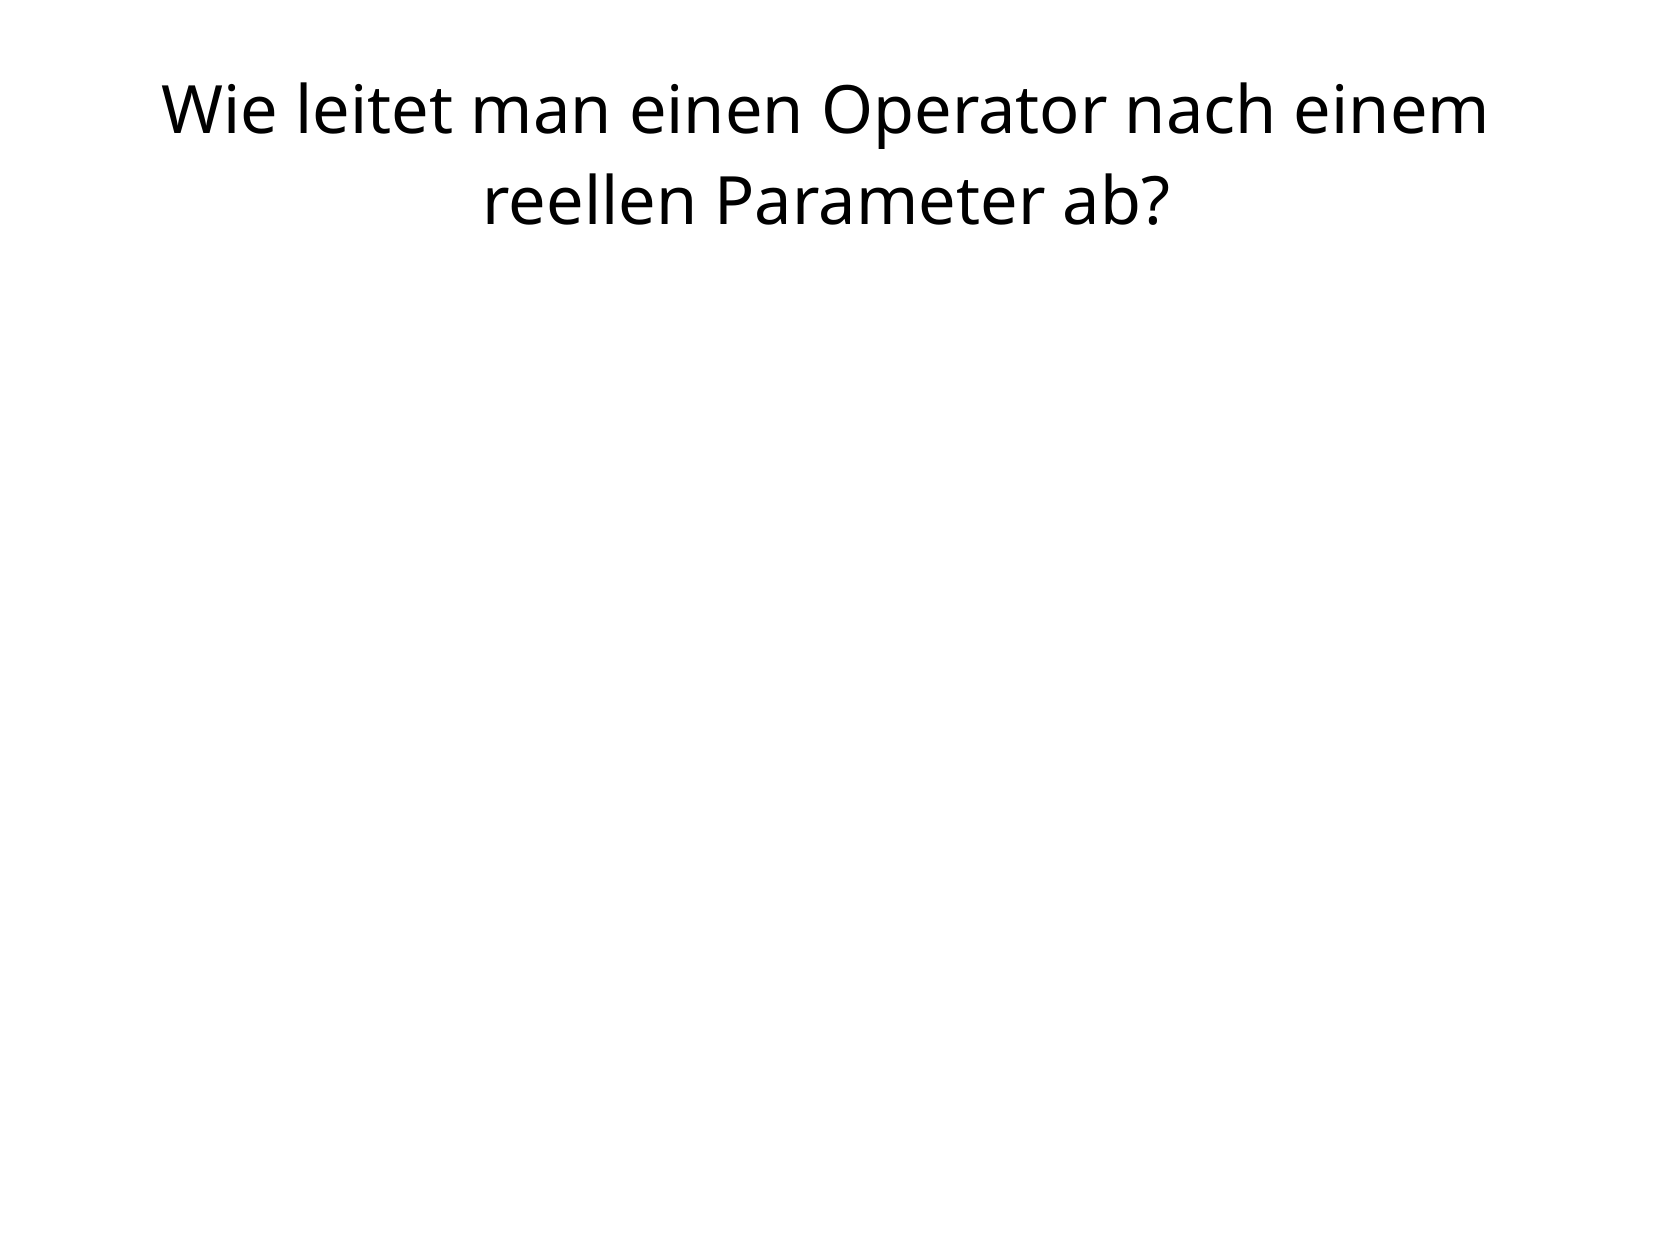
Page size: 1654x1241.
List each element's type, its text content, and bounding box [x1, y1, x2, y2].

title Wie leitet man einen Operator nach einem reellen Parameter ab? [82, 49, 1571, 257]
